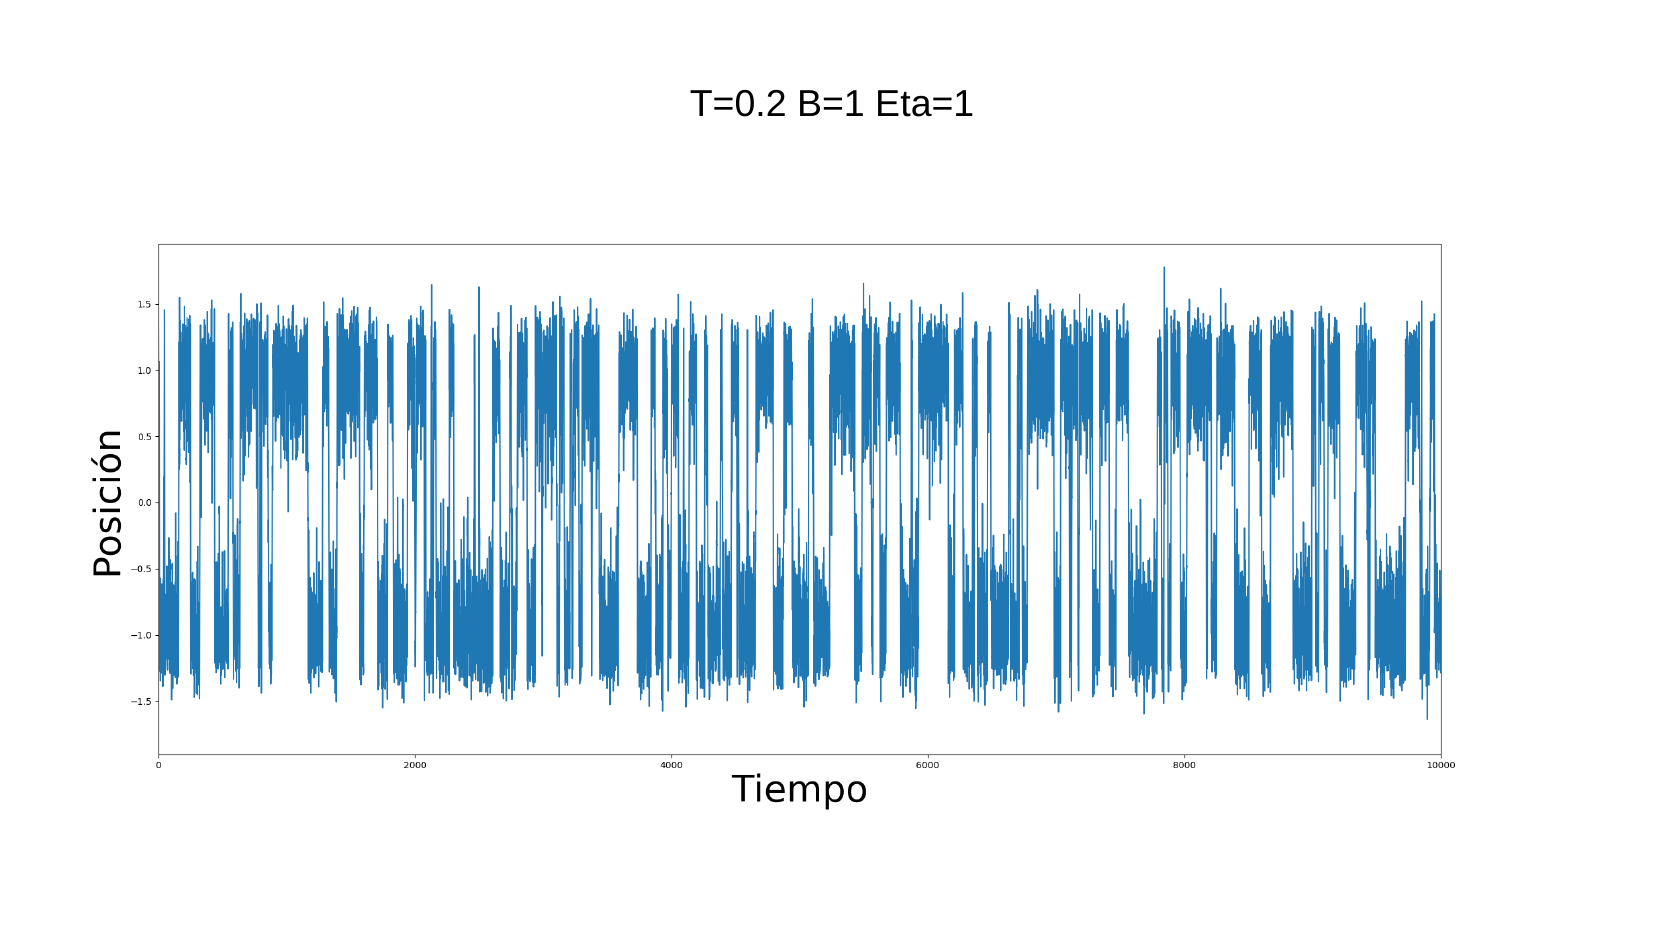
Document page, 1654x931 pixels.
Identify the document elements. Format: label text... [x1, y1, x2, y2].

picture [0, 164, 1606, 827]
text_box T=0.2 B=1 Eta=1 [675, 75, 990, 132]
